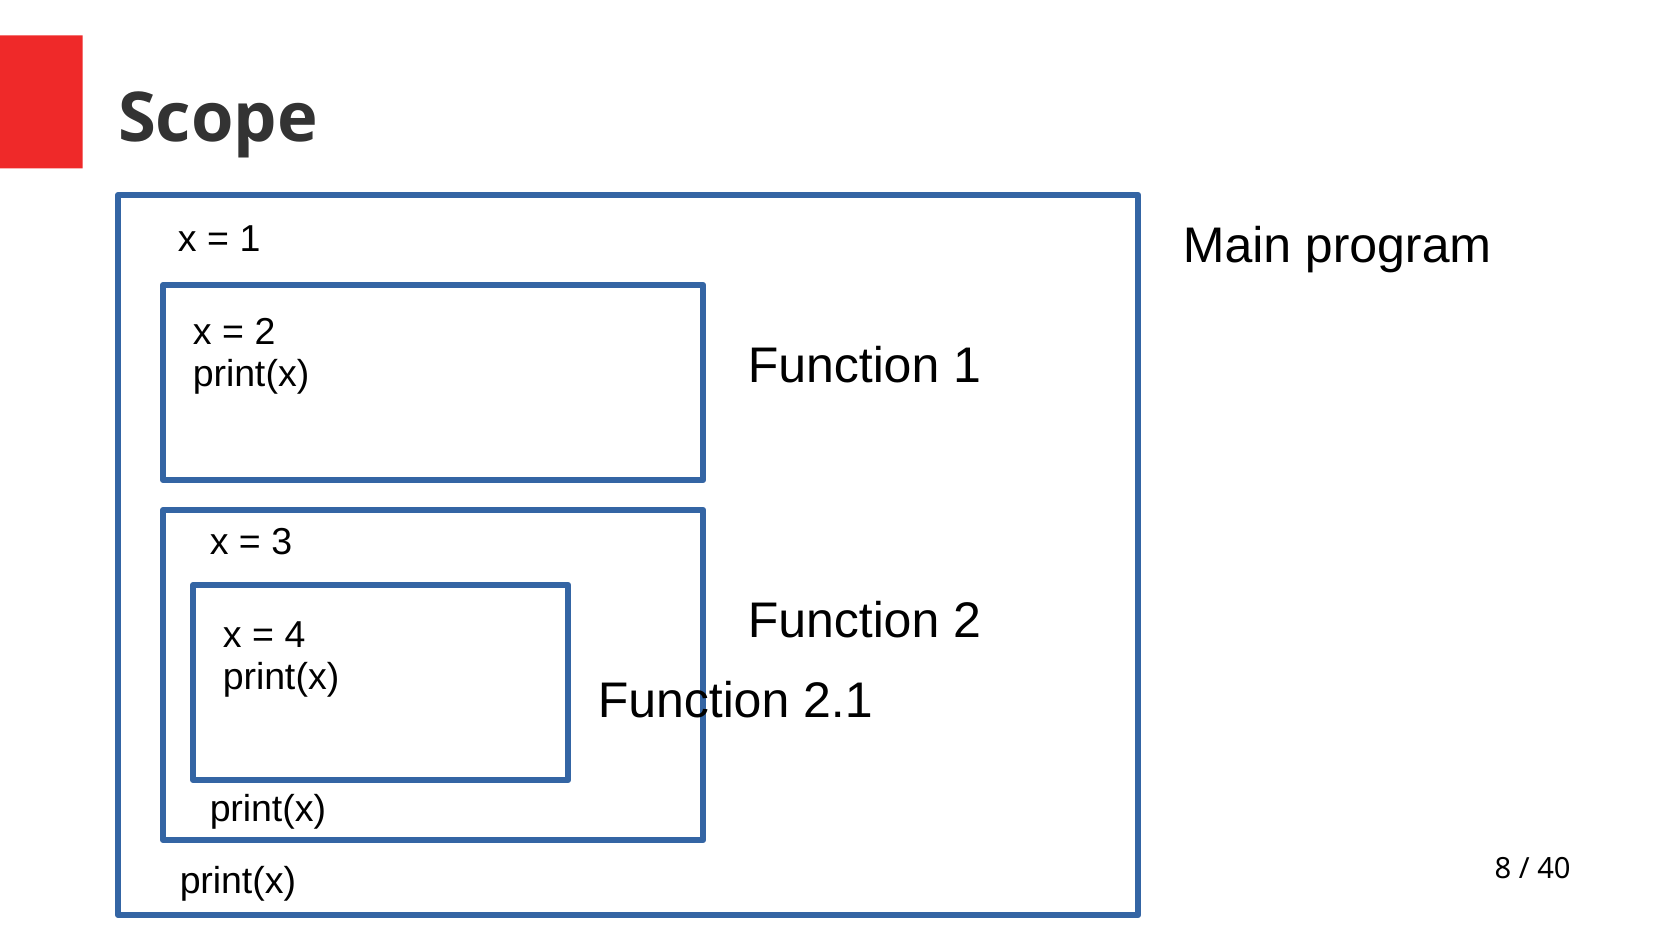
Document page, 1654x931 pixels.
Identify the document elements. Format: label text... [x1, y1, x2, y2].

text_box x = 4 print(x) [208, 606, 749, 706]
text_box x = 3 [195, 513, 736, 571]
text_box x = 2 print(x) [178, 303, 719, 402]
text_box Main program [1168, 210, 1514, 281]
text_box Function 2.1 [583, 664, 929, 736]
text_box Function 2 [733, 585, 1079, 656]
text_box print(x) [195, 780, 736, 837]
title Scope [118, 37, 1571, 193]
text_box Function 1 [733, 330, 1079, 401]
text_box print(x) [165, 852, 706, 910]
text_box x = 1 [163, 210, 704, 267]
